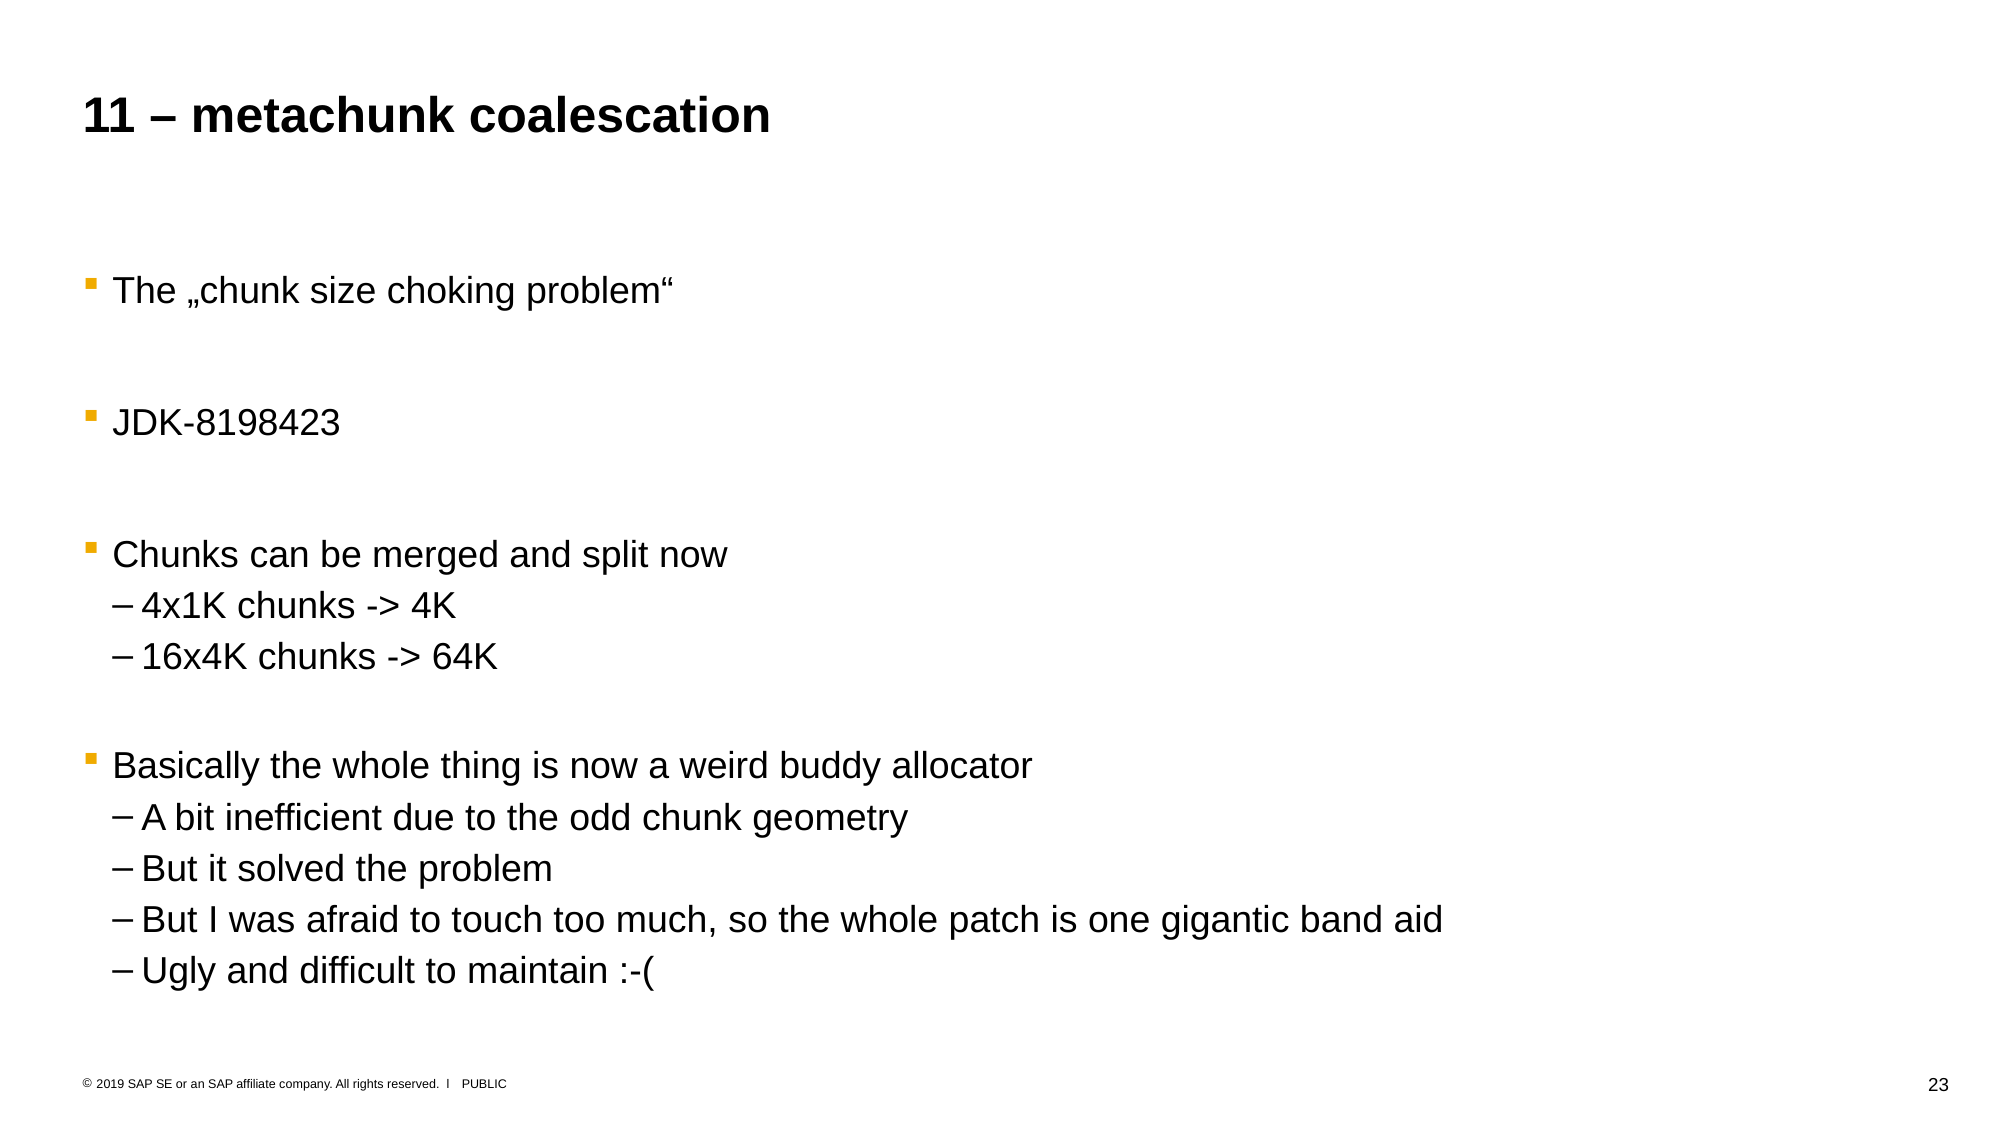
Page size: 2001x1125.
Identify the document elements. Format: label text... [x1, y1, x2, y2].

title 11 – metachunk coalescation [82, 82, 1918, 144]
list The „chunk size choking problem“ JDK-8198423 Chunks can be merged and split now 4x1K chunks -> 4K 16x4K chunks -> 64K Basically the whole thing is now a weird buddy allocator A bit inefficient due to the odd chunk geometry But it solved the problem But I was afraid to touch too much, so the whole patch is one gigantic band aid Ugly and difficult to maintain :-( [82, 265, 1918, 1040]
